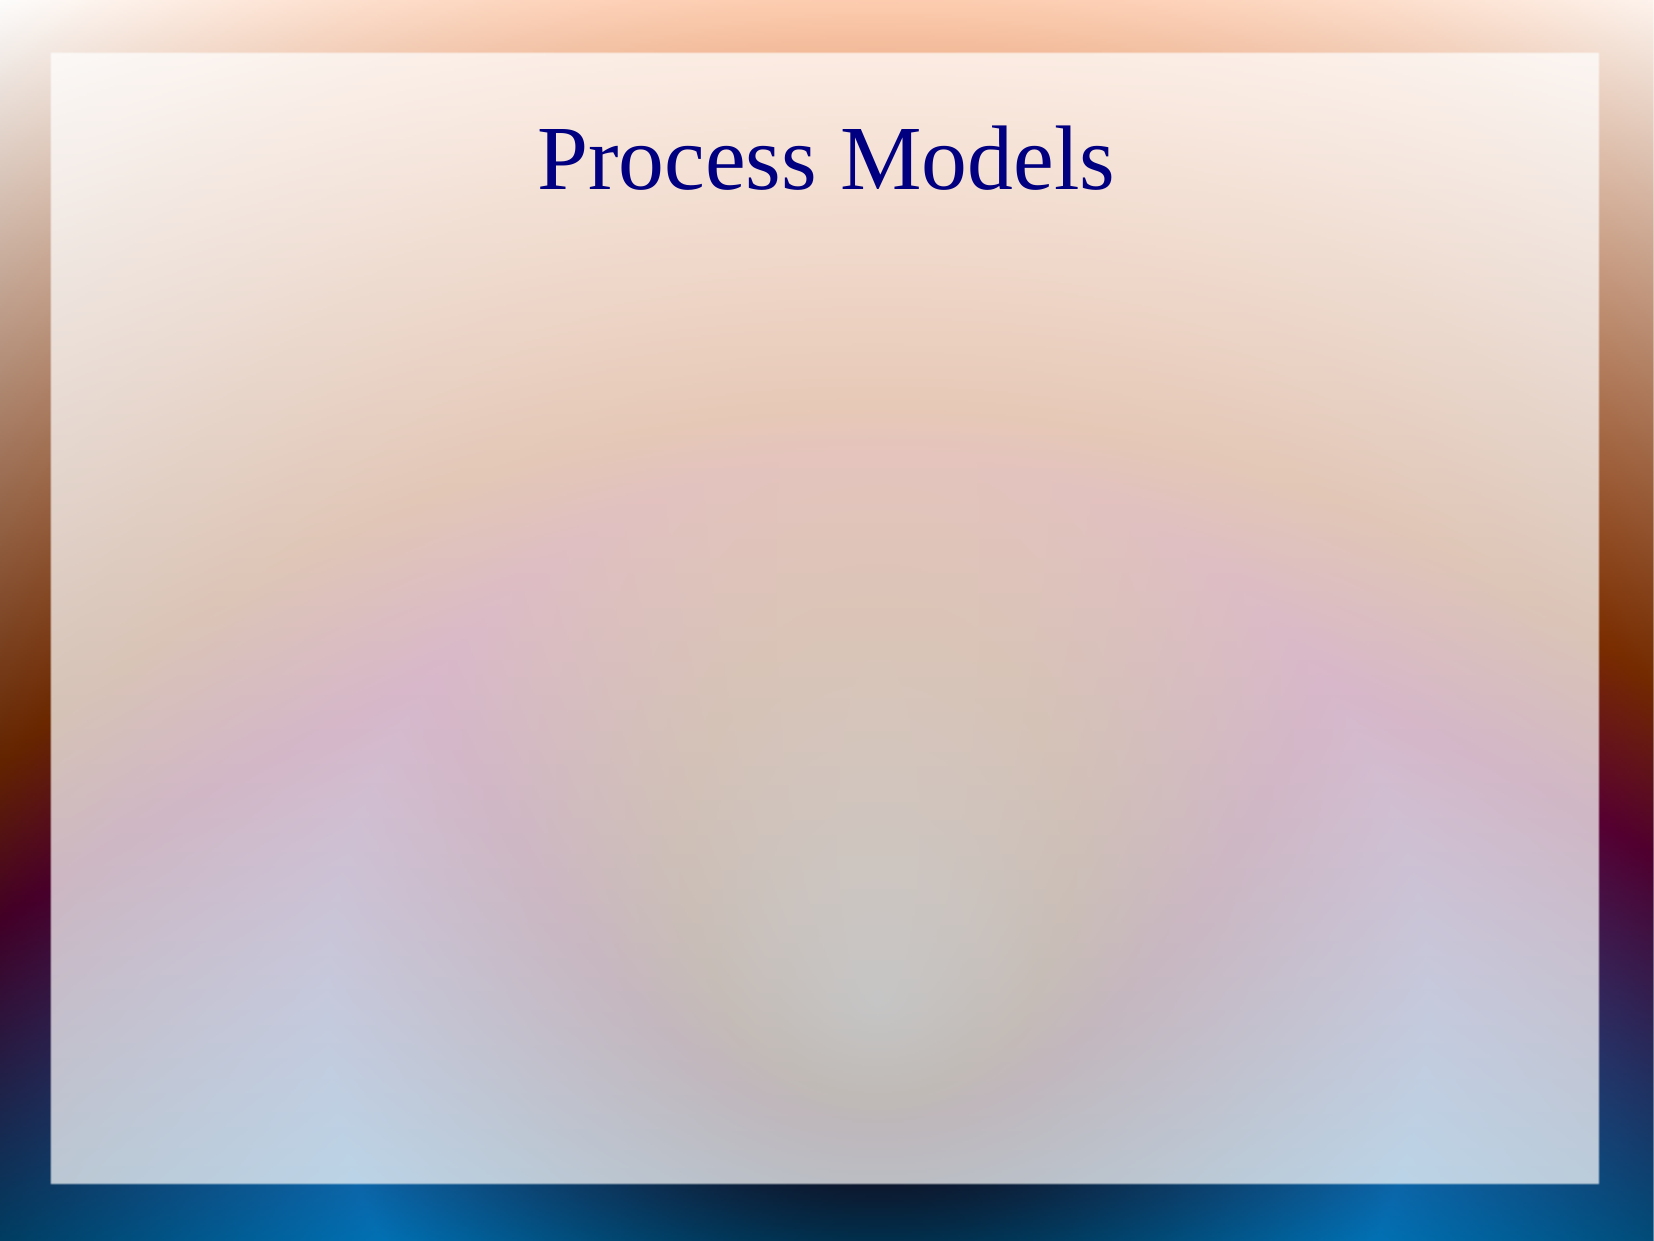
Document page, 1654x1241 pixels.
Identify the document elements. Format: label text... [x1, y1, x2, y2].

picture [0, 0, 1654, 1241]
title Process Models [82, 55, 1571, 263]
